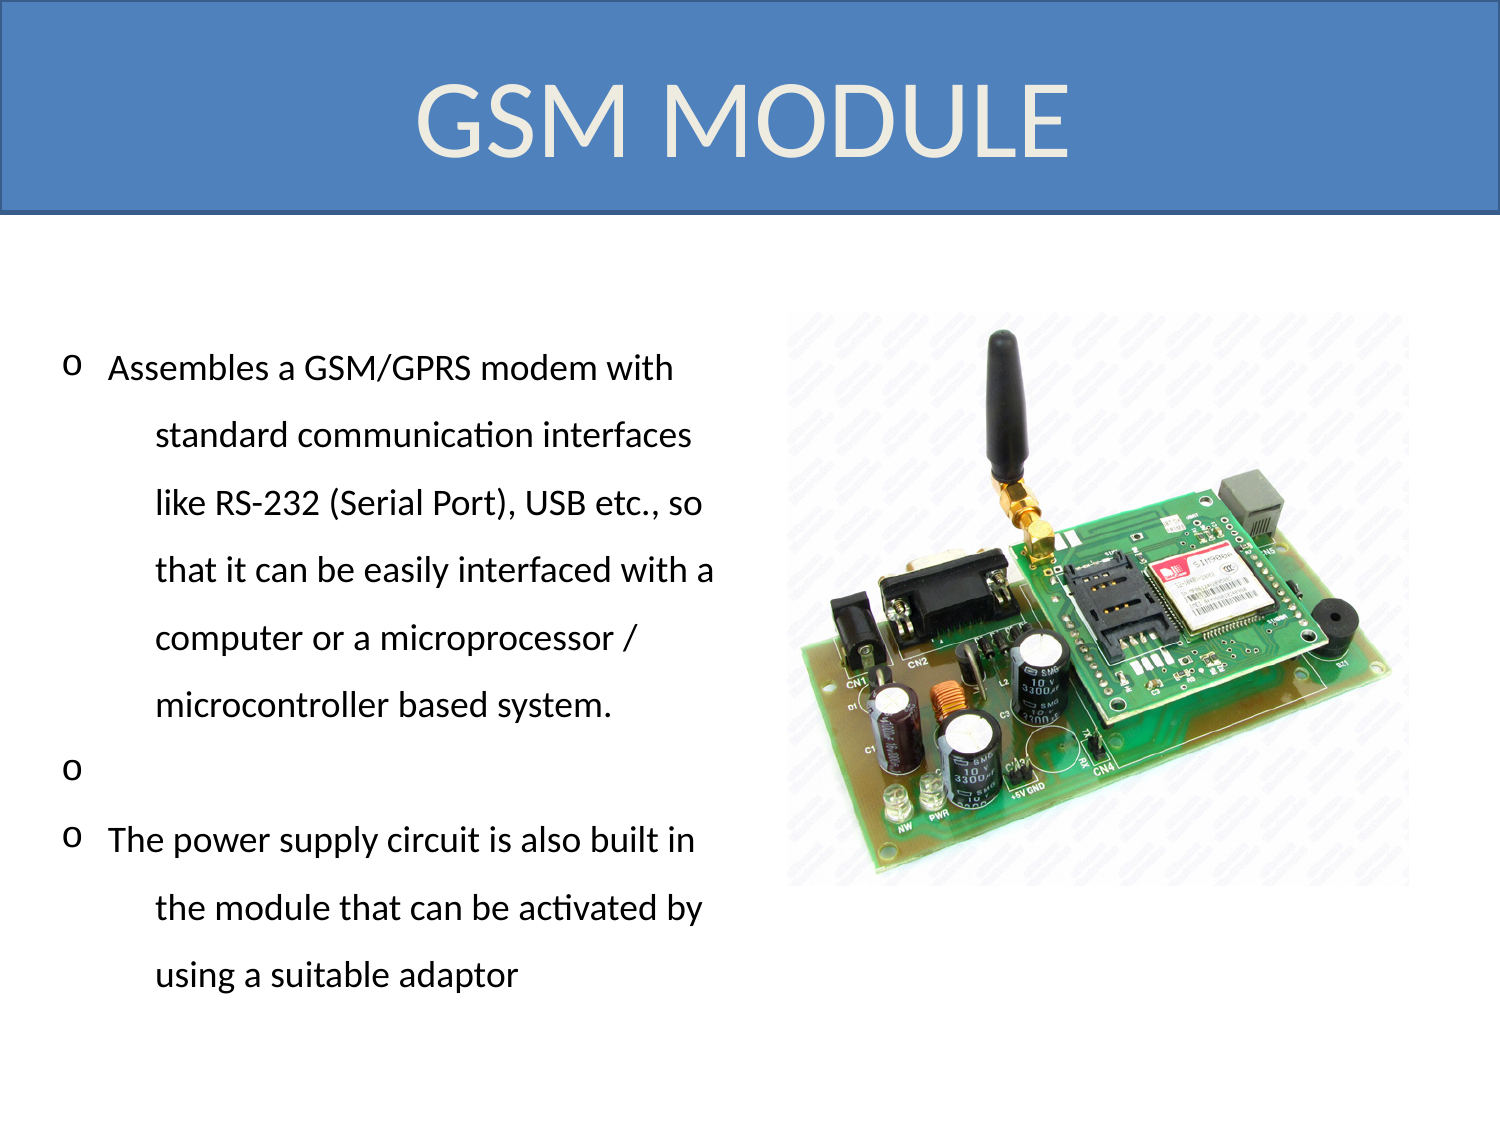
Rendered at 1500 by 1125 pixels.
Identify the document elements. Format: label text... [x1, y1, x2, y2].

text_box Assembles a GSM/GPRS modem with standard communication interfaces like RS-232 (Serial Port), USB etc., so that it can be easily interfaced with a computer or a microprocessor / microcontroller based system. The power supply circuit is also built in the module that can be activated by using a suitable adaptor [46, 312, 747, 1010]
picture [787, 312, 1409, 886]
text_box [0, 0, 1500, 213]
text_box GSM MODULE [99, 37, 1388, 189]
